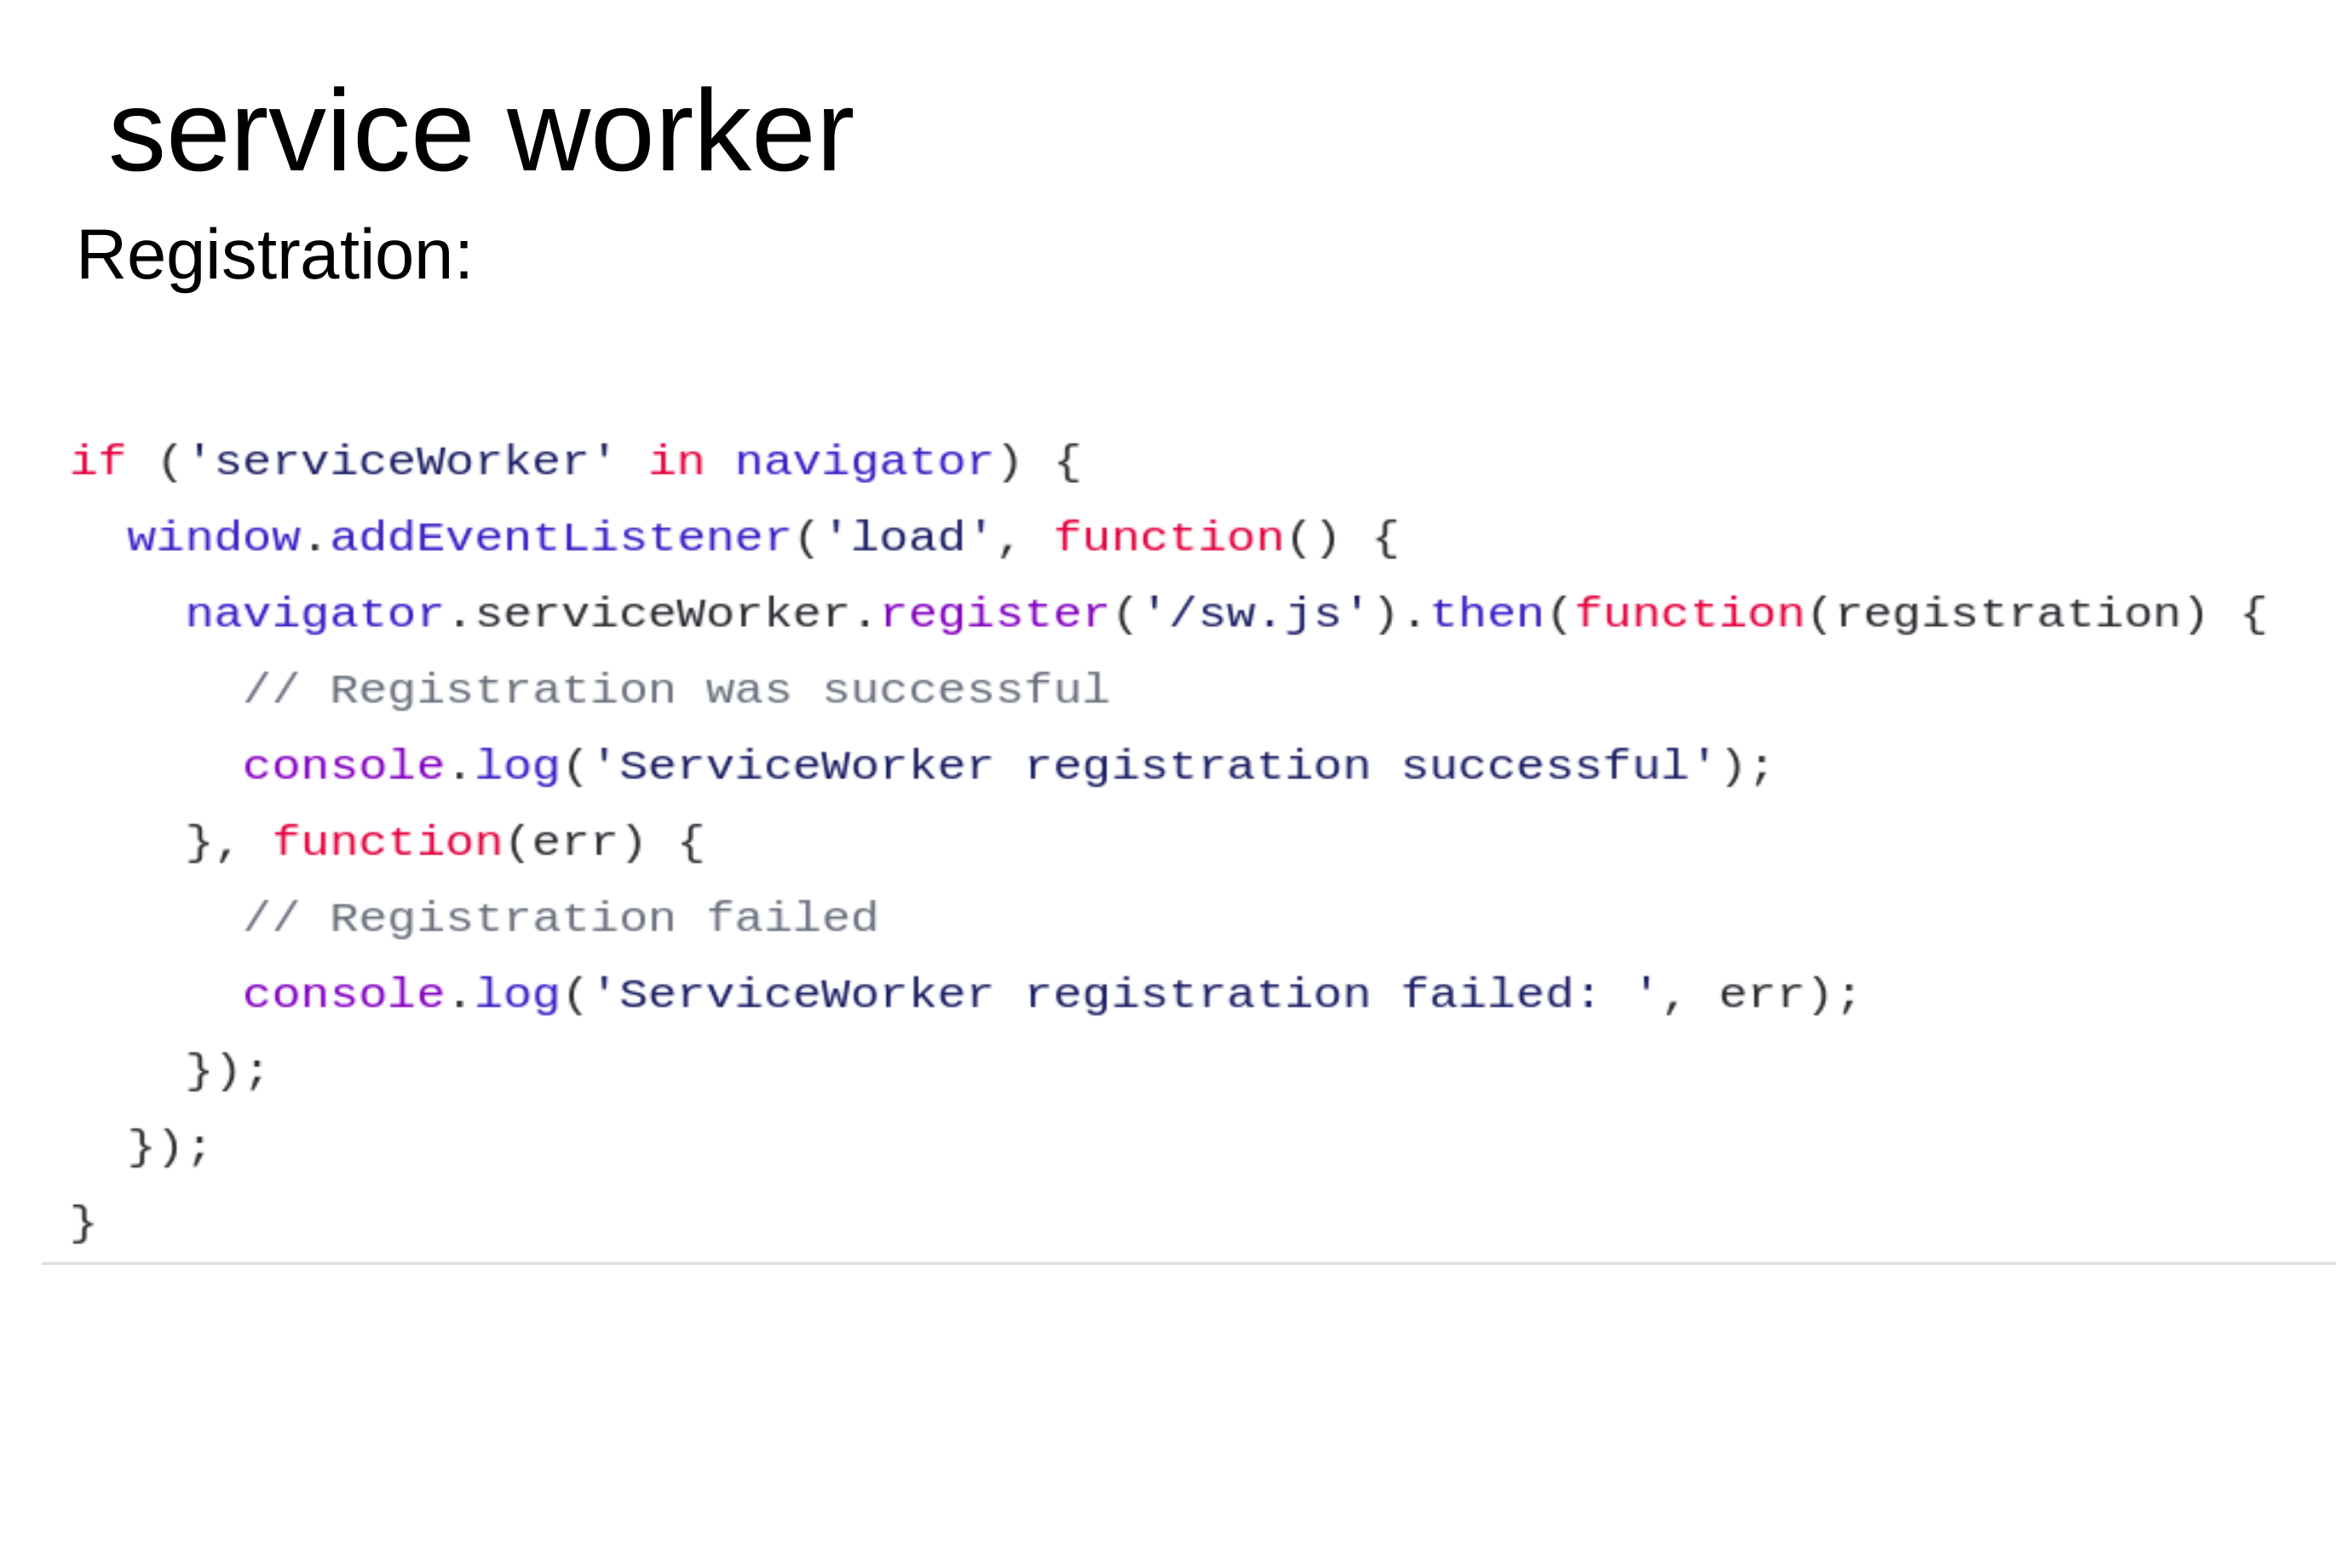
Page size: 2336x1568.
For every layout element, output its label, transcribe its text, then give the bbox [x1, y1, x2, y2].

title service worker [0, 0, 964, 324]
text_box Registration: [63, 208, 806, 360]
picture [42, 438, 2336, 1265]
